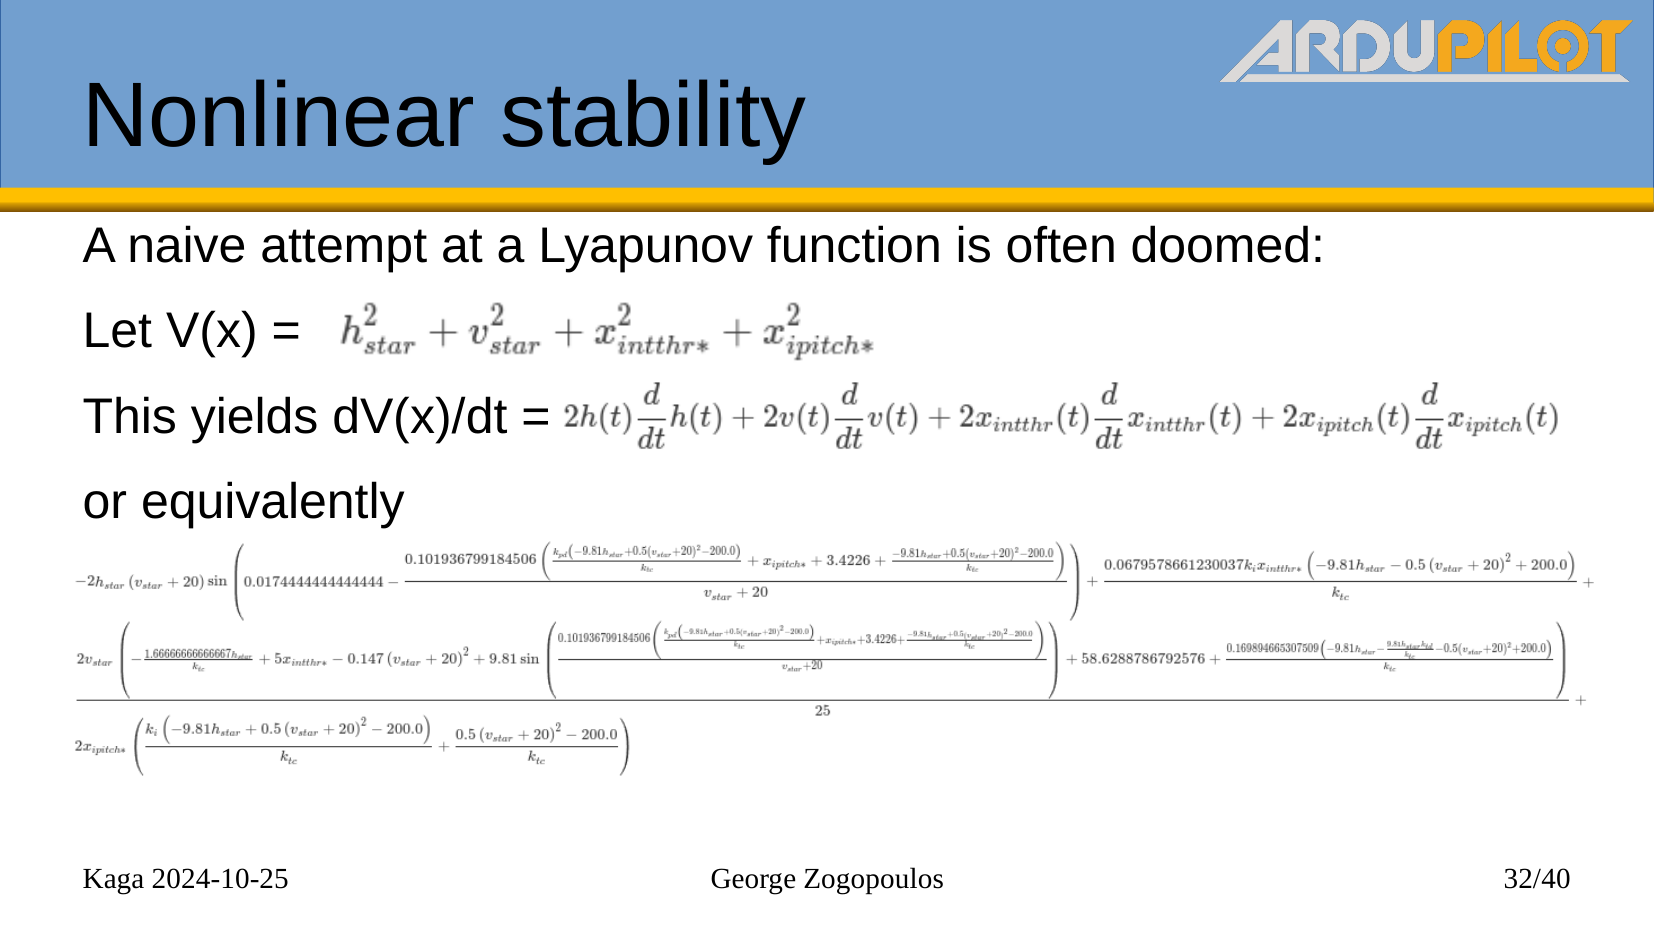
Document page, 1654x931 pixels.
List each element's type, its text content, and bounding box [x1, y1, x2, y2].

picture [1219, 20, 1633, 82]
title Nonlinear stability [82, 37, 1571, 193]
list A naive attempt at a Lyapunov function is often doomed: Let V(x) = This yields dV(x)/dt = or equivalently [82, 217, 1571, 538]
picture [71, 538, 1613, 788]
picture [319, 279, 1583, 468]
